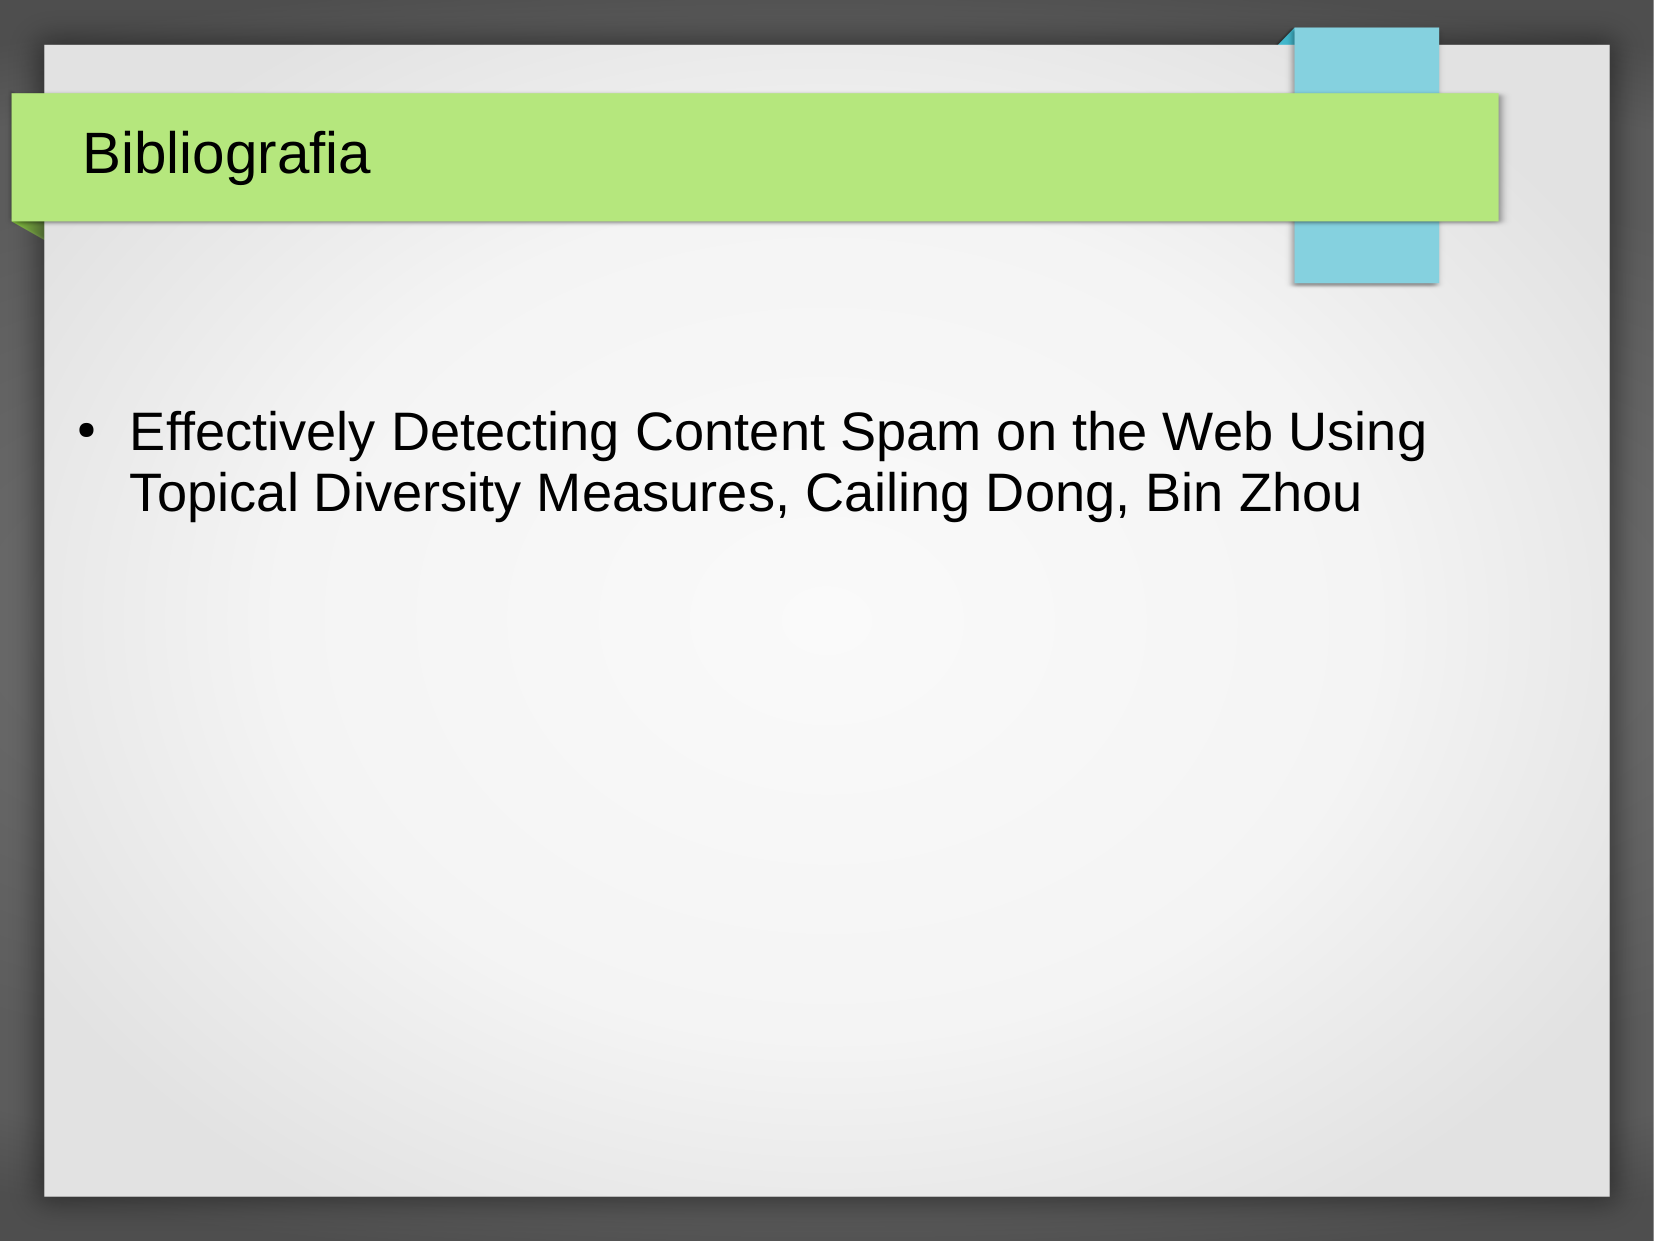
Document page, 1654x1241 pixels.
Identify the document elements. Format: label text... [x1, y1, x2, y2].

list Effectively Detecting Content Spam on the Web Using Topical Diversity Measures, Cailing Dong, Bin Zhou [59, 401, 1536, 1052]
picture [0, 0, 1654, 1241]
title Bibliografia [82, 94, 1477, 213]
